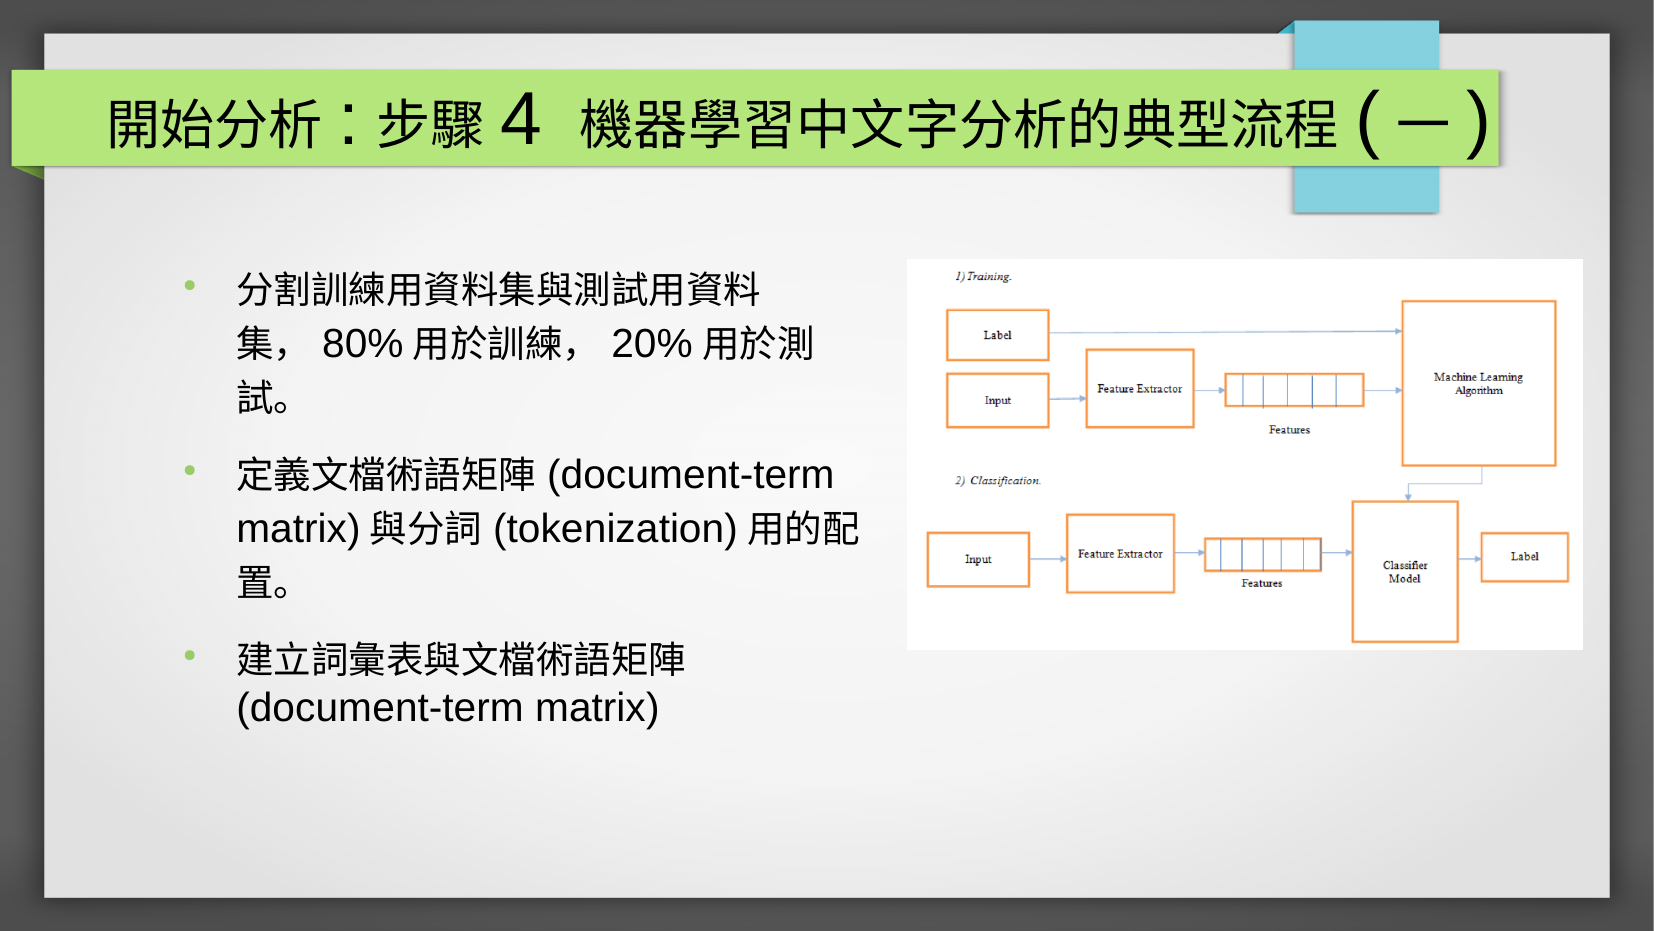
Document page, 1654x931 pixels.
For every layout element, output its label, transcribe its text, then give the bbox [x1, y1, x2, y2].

picture [0, 0, 1654, 931]
title 開始分析:步驟4 機器學習中文字分析的典型流程(一) [106, 70, 1501, 166]
list 分割訓練用資料集與測試用資料集，80%用於訓練，20%用於測試。 定義文檔術語矩陣(document-term matrix)與分詞(tokenization)用的配置。 建立詞彙表與文檔術語矩陣(document-term matrix) [165, 259, 886, 792]
